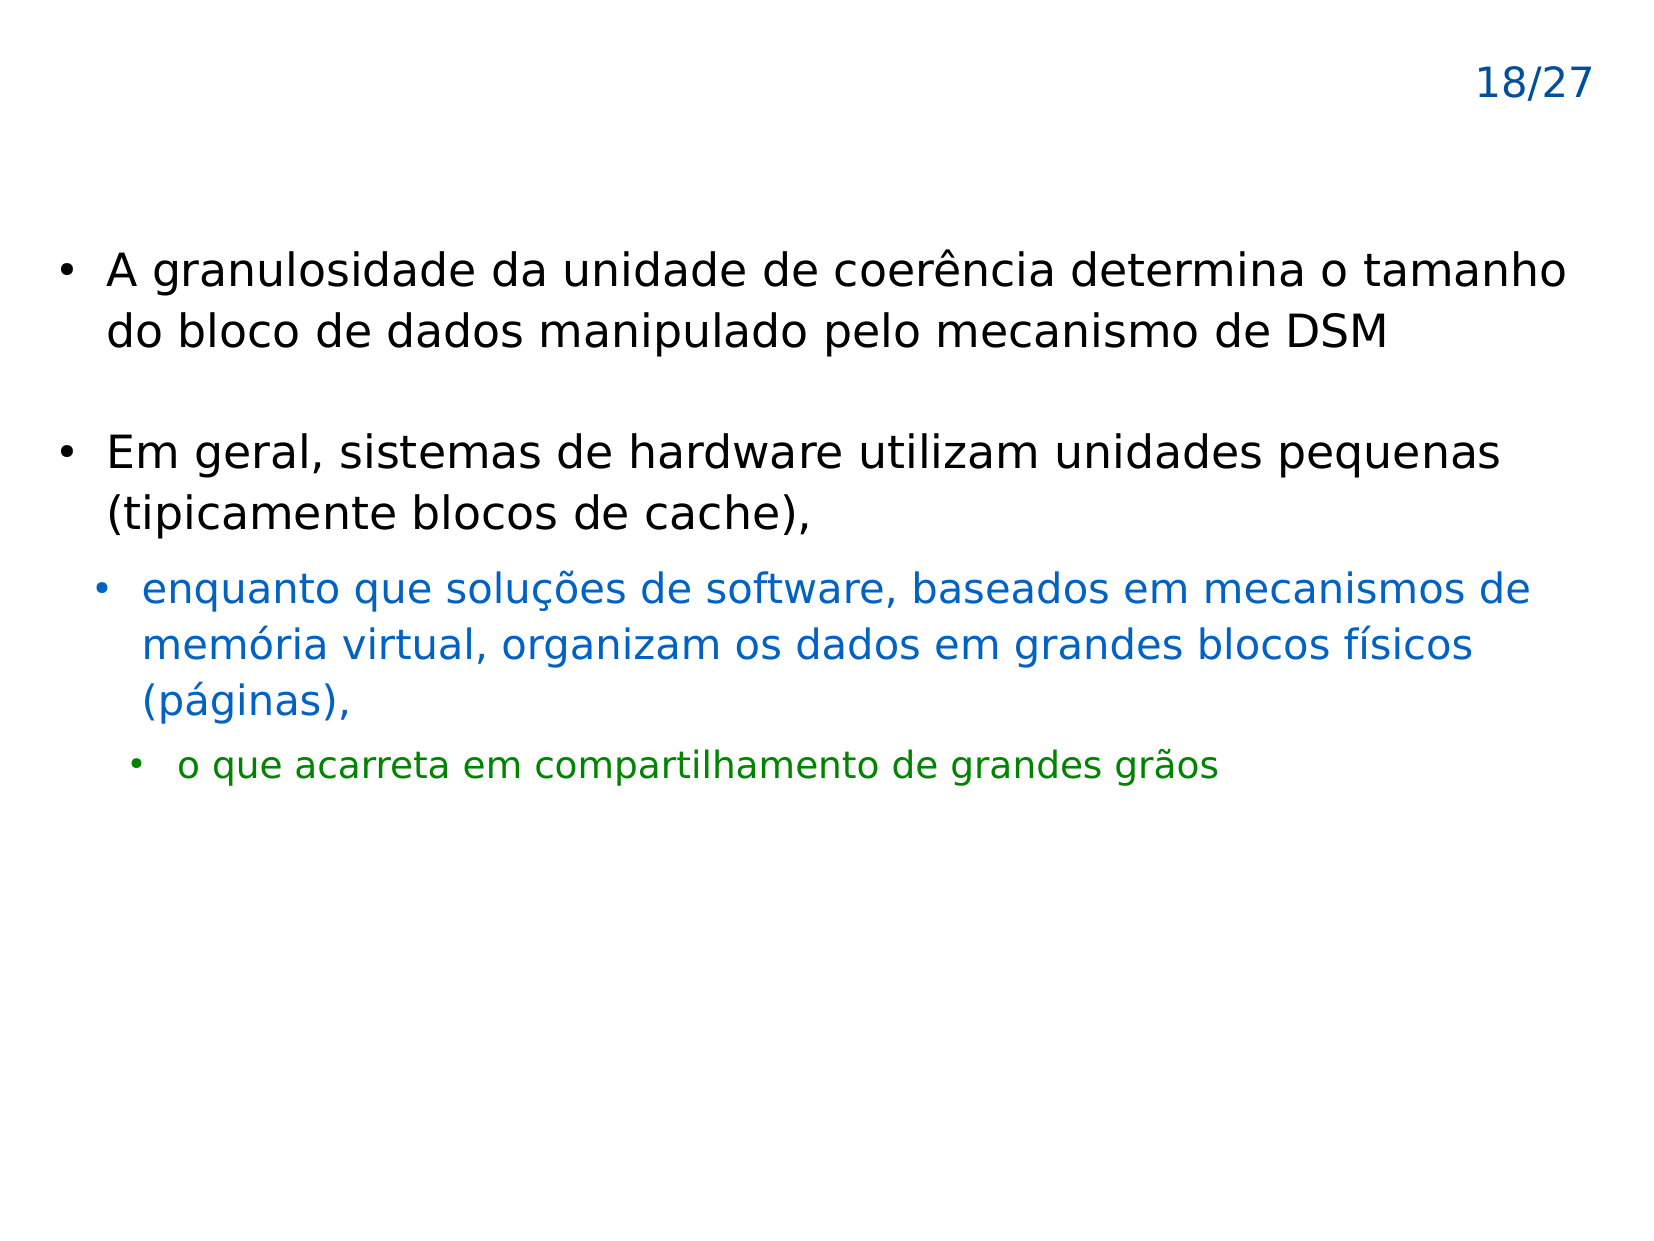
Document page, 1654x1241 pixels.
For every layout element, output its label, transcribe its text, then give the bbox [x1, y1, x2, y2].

list A granulosidade da unidade de coerência determina o tamanho do bloco de dados manipulado pelo mecanismo de DSM Em geral, sistemas de hardware utilizam unidades pequenas (tipicamente blocos de cache), enquanto que soluções de software, baseados em mecanismos de memória virtual, organizam os dados em grandes blocos físicos (páginas), o que acarreta em compartilhamento de grandes grãos [59, 236, 1595, 1211]
